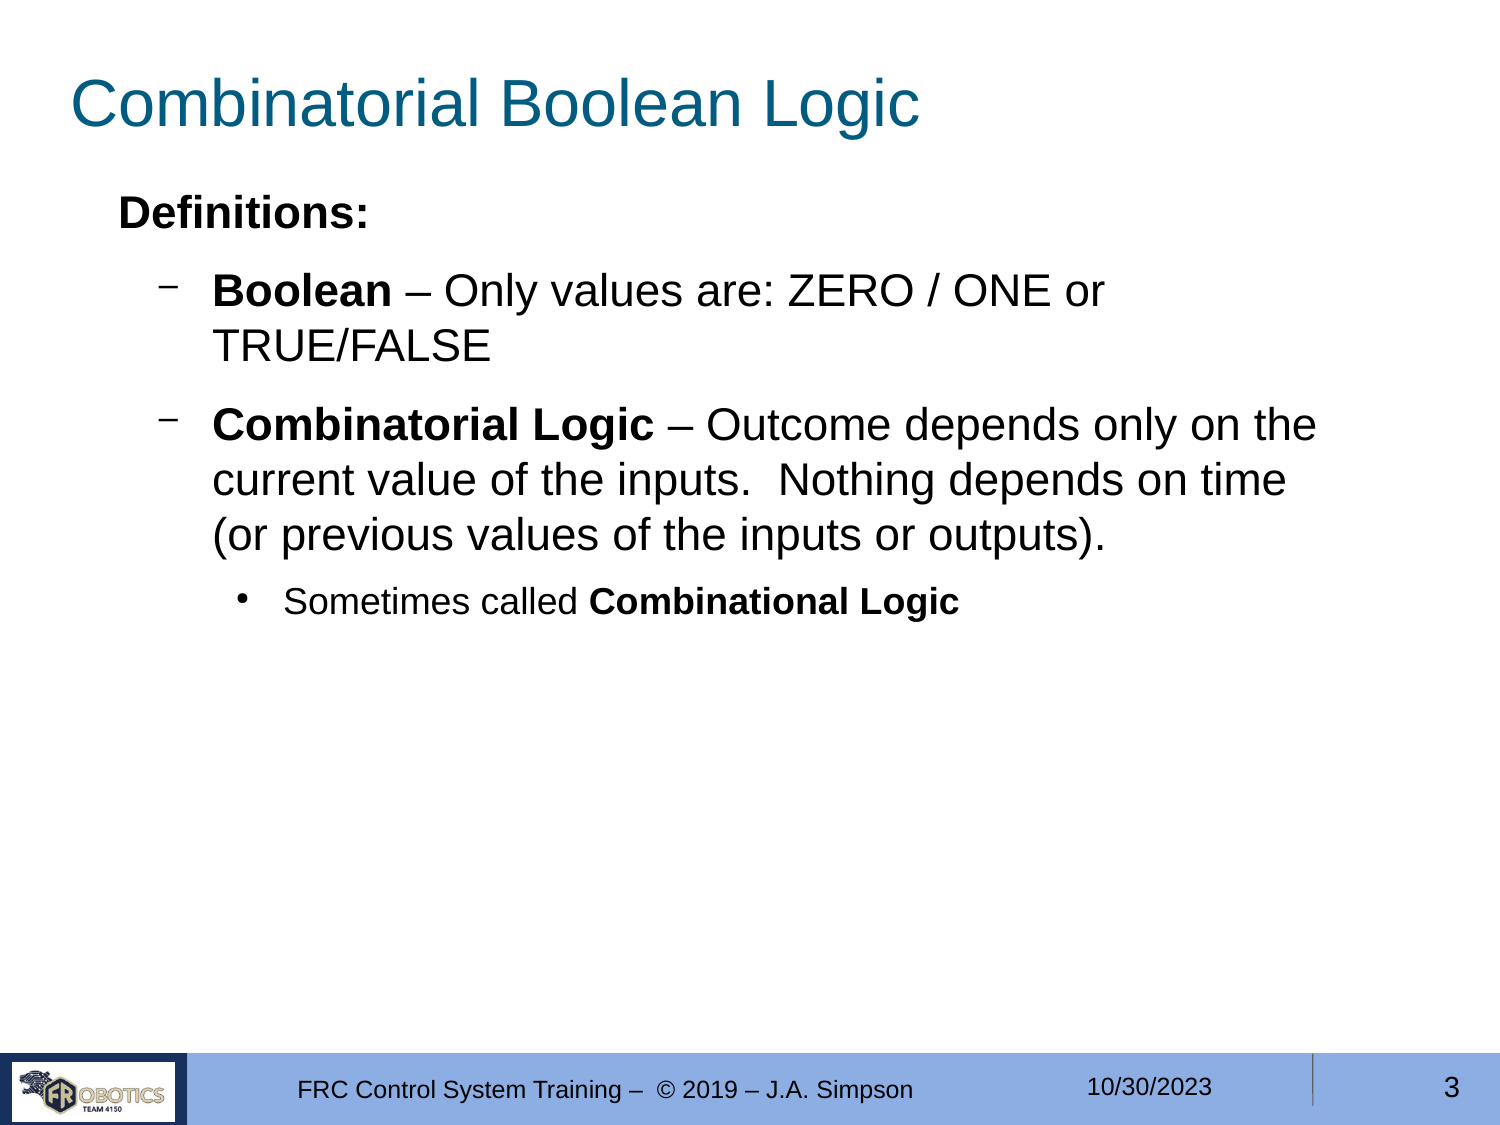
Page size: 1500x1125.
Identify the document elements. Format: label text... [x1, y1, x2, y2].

list Definitions: Boolean – Only values are: ZERO / ONE or TRUE/FALSE Combinatorial Logic – Outcome depends only on the current value of the inputs. Nothing depends on time (or previous values of the inputs or outputs). Sometimes called Combinational Logic [55, 174, 1340, 973]
slide_number 10/30/2023 [1012, 1071, 1288, 1100]
slide_number <number> [1337, 1072, 1475, 1100]
picture [12, 1062, 175, 1122]
footer FRC Control System Training – © 2019 – J.A. Simpson [225, 1074, 988, 1103]
title Combinatorial Boolean Logic [55, 52, 1443, 148]
